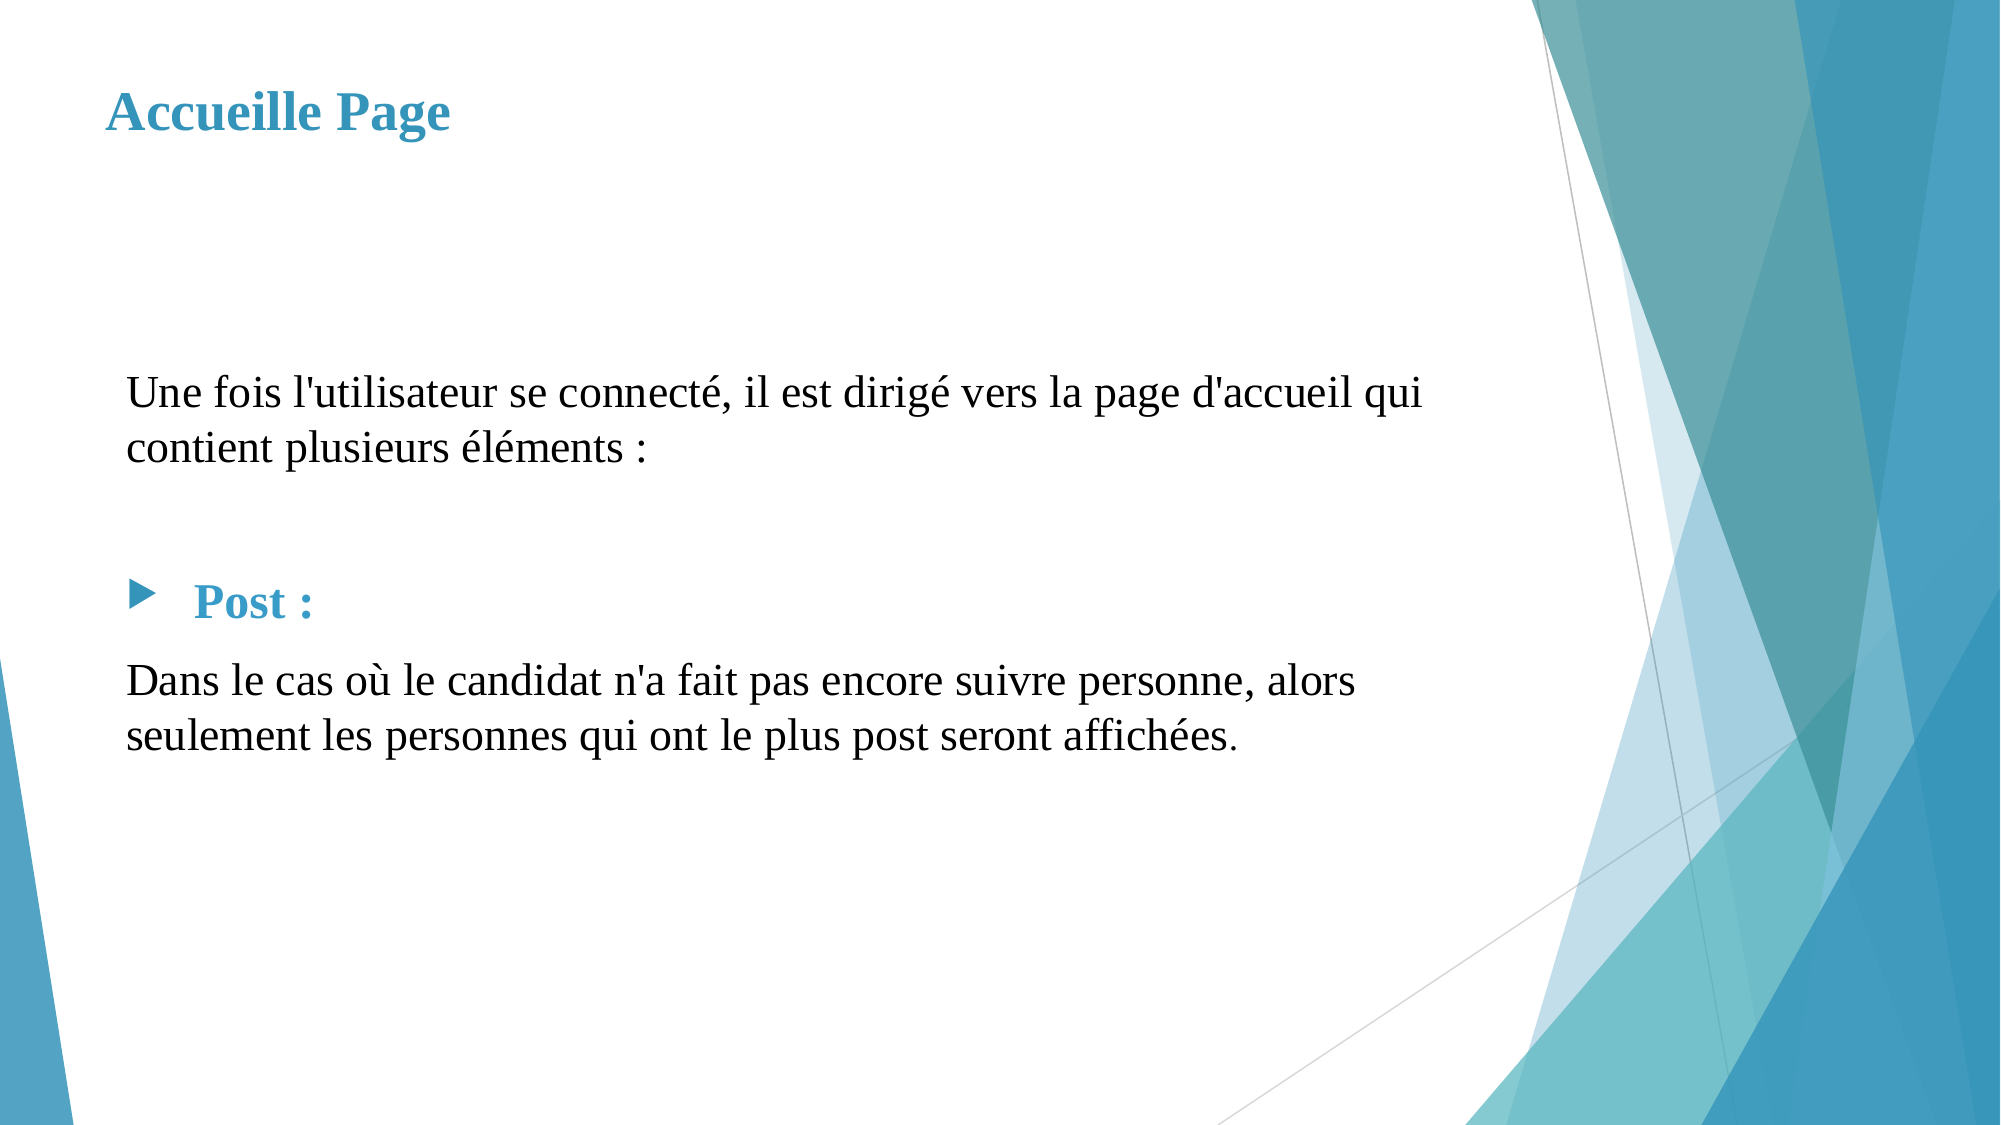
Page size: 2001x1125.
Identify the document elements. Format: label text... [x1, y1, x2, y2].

list Une fois l'utilisateur se connecté, il est dirigé vers la page d'accueil qui contient plusieurs éléments : Post : Dans le cas où le candidat n'a fait pas encore suivre personne, alors seulement les personnes qui ont le plus post seront affichées. [111, 354, 1522, 992]
title Accueille Page [90, 0, 1501, 217]
